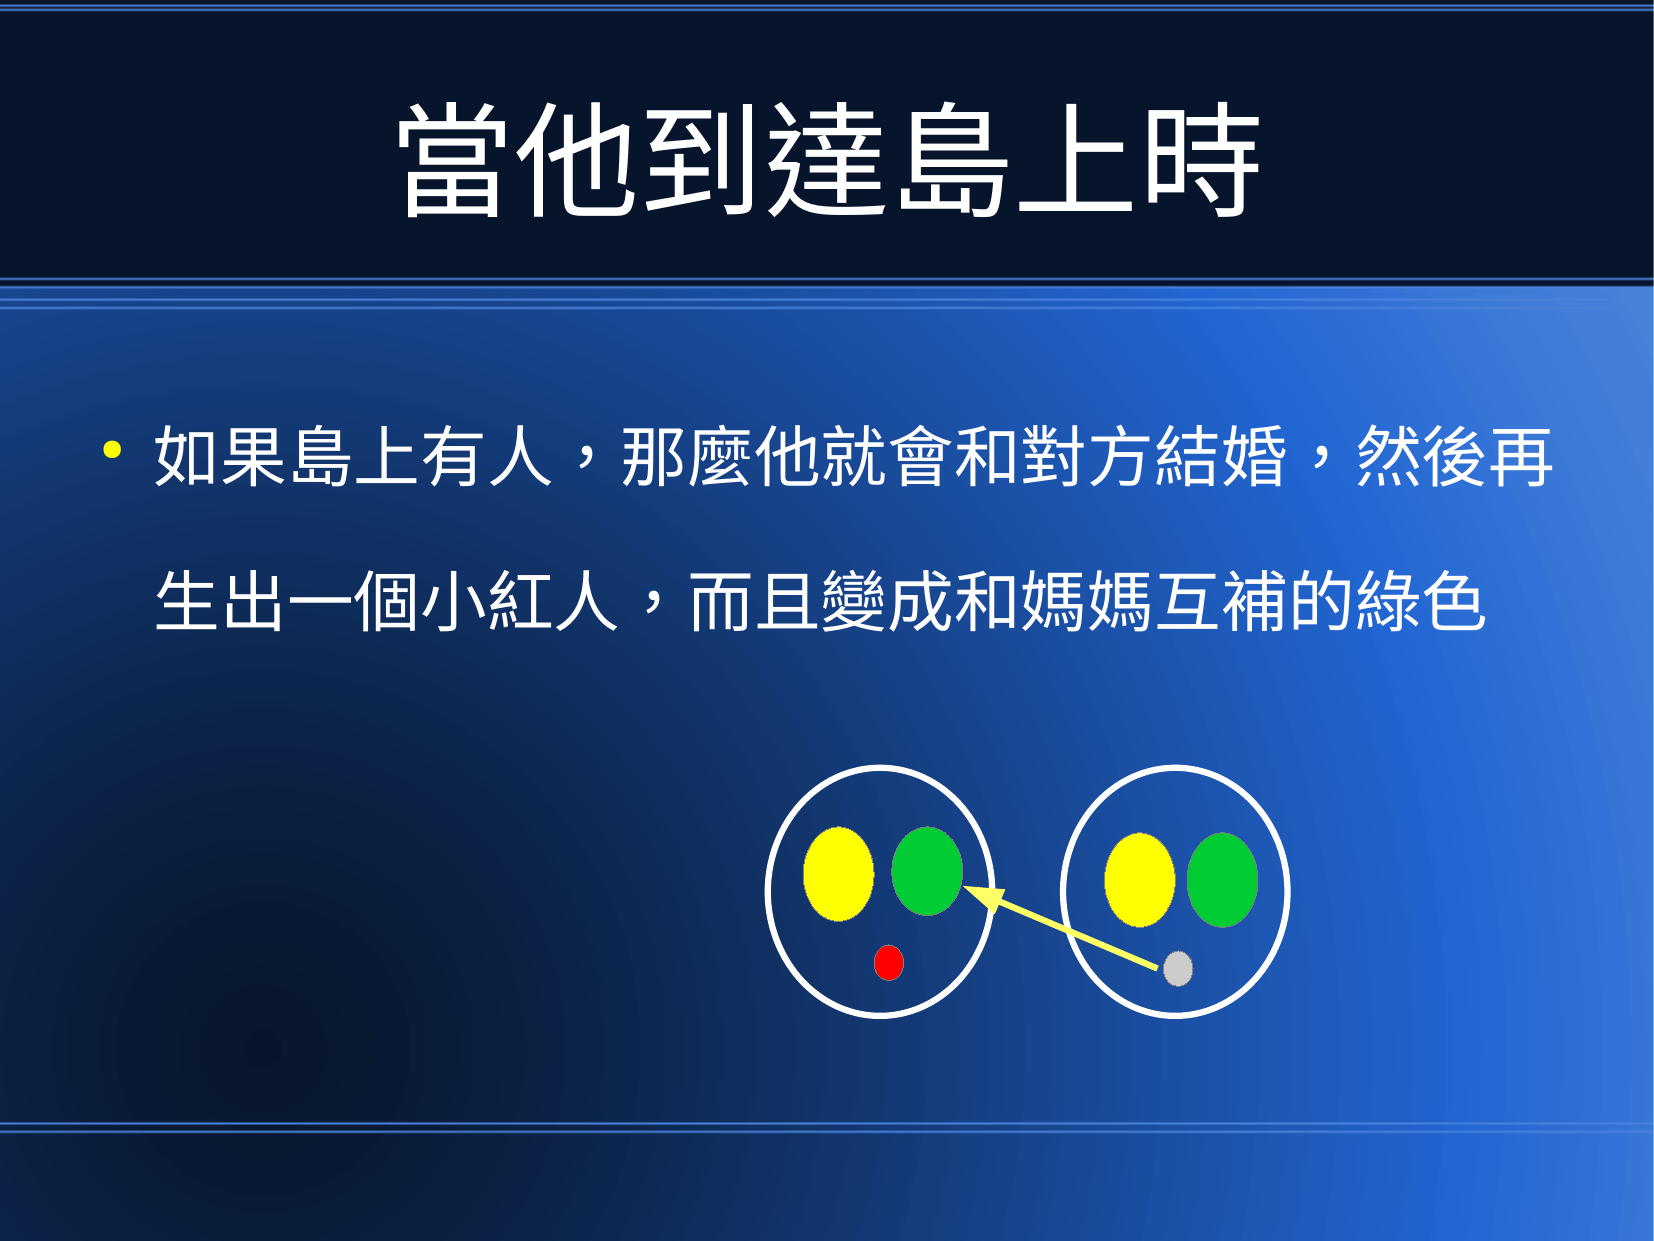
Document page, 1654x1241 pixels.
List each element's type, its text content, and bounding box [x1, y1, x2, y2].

picture [0, 0, 1654, 1241]
text_box [891, 826, 963, 916]
text_box [1104, 832, 1176, 928]
text_box [1163, 950, 1194, 987]
title 當他到達島上時 [82, 49, 1571, 257]
text_box [1187, 832, 1258, 928]
text_box [874, 944, 904, 981]
text_box [803, 826, 875, 922]
list 如果島上有人，那麼他就會和對方結婚，然後再生出一個小紅人，而且變成和媽媽互補的綠色 [82, 355, 1571, 1241]
